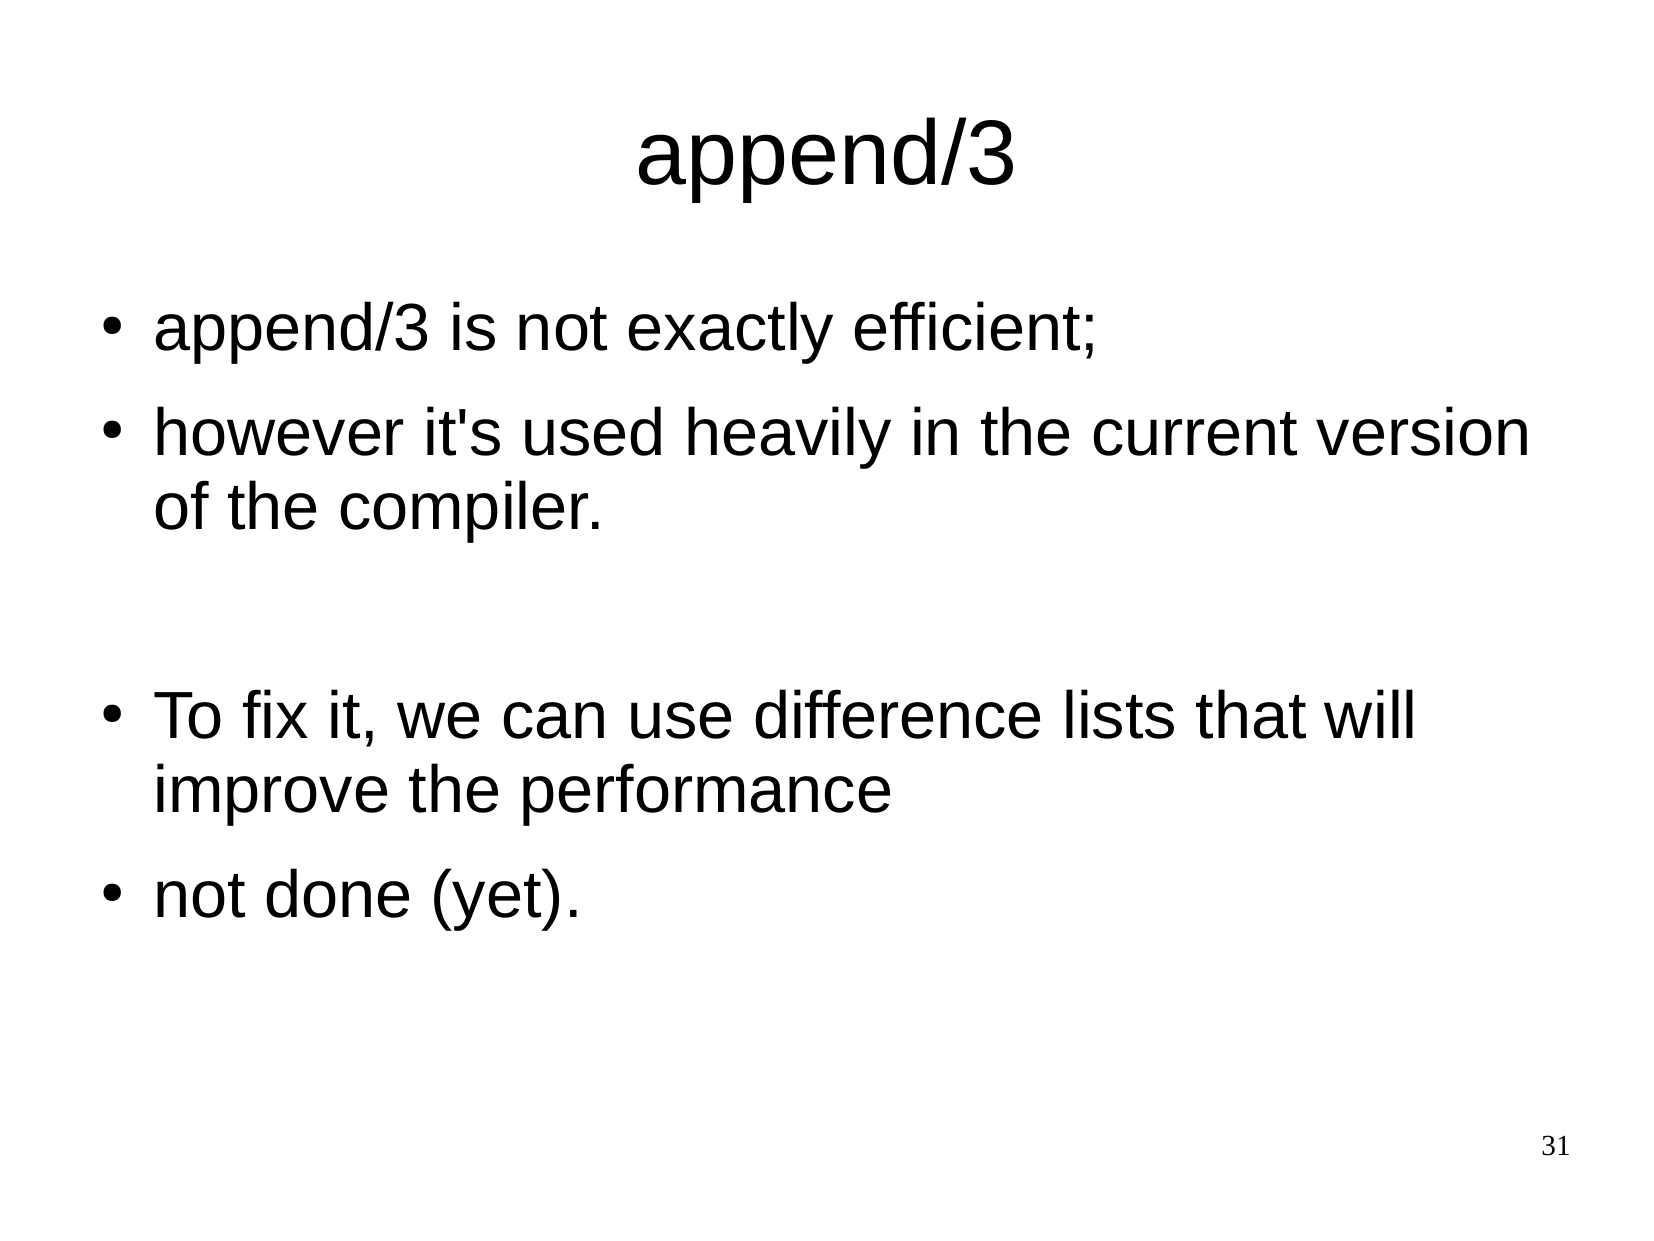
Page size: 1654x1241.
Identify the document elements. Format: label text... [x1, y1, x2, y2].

title append/3 [82, 49, 1571, 257]
list append/3 is not exactly efficient; however it's used heavily in the current version of the compiler. To fix it, we can use difference lists that will improve the performance not done (yet). [82, 290, 1571, 1109]
